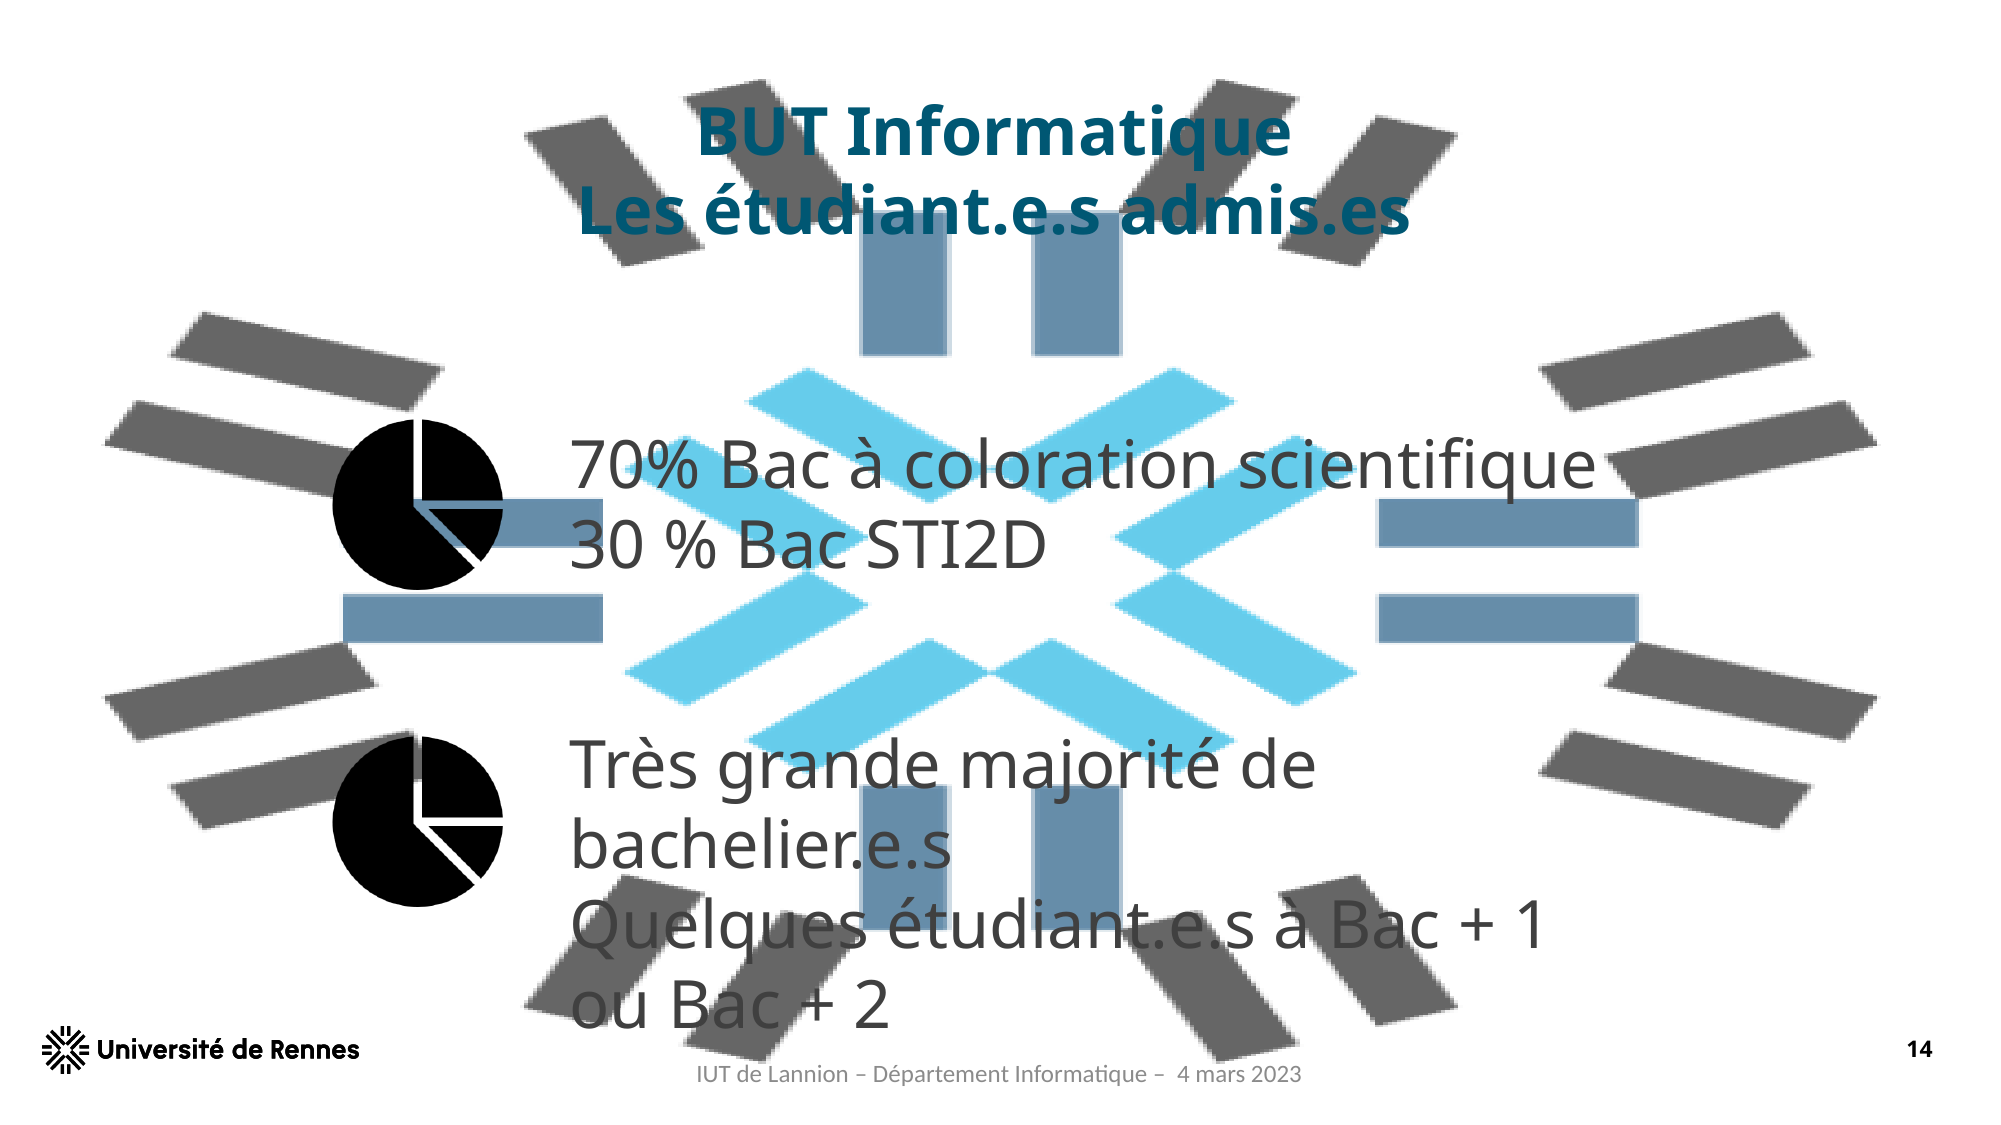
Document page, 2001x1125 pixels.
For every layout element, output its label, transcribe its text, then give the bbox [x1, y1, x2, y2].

picture [42, 1026, 359, 1074]
text_box IUT de Lannion – Département Informatique – 4 mars 2023 [662, 1042, 1338, 1103]
text_box Très grande majorité de bachelier.e.s Quelques étudiant.e.s à Bac + 1 ou Bac + 2 [554, 714, 1585, 1050]
text_box 70% Bac à coloration scientifique 30 % Bac STI2D [554, 414, 1825, 590]
picture [310, 714, 525, 929]
picture [310, 397, 525, 612]
text_box BUT Informatique Les étudiant.e.s admis.es [326, 80, 1663, 256]
